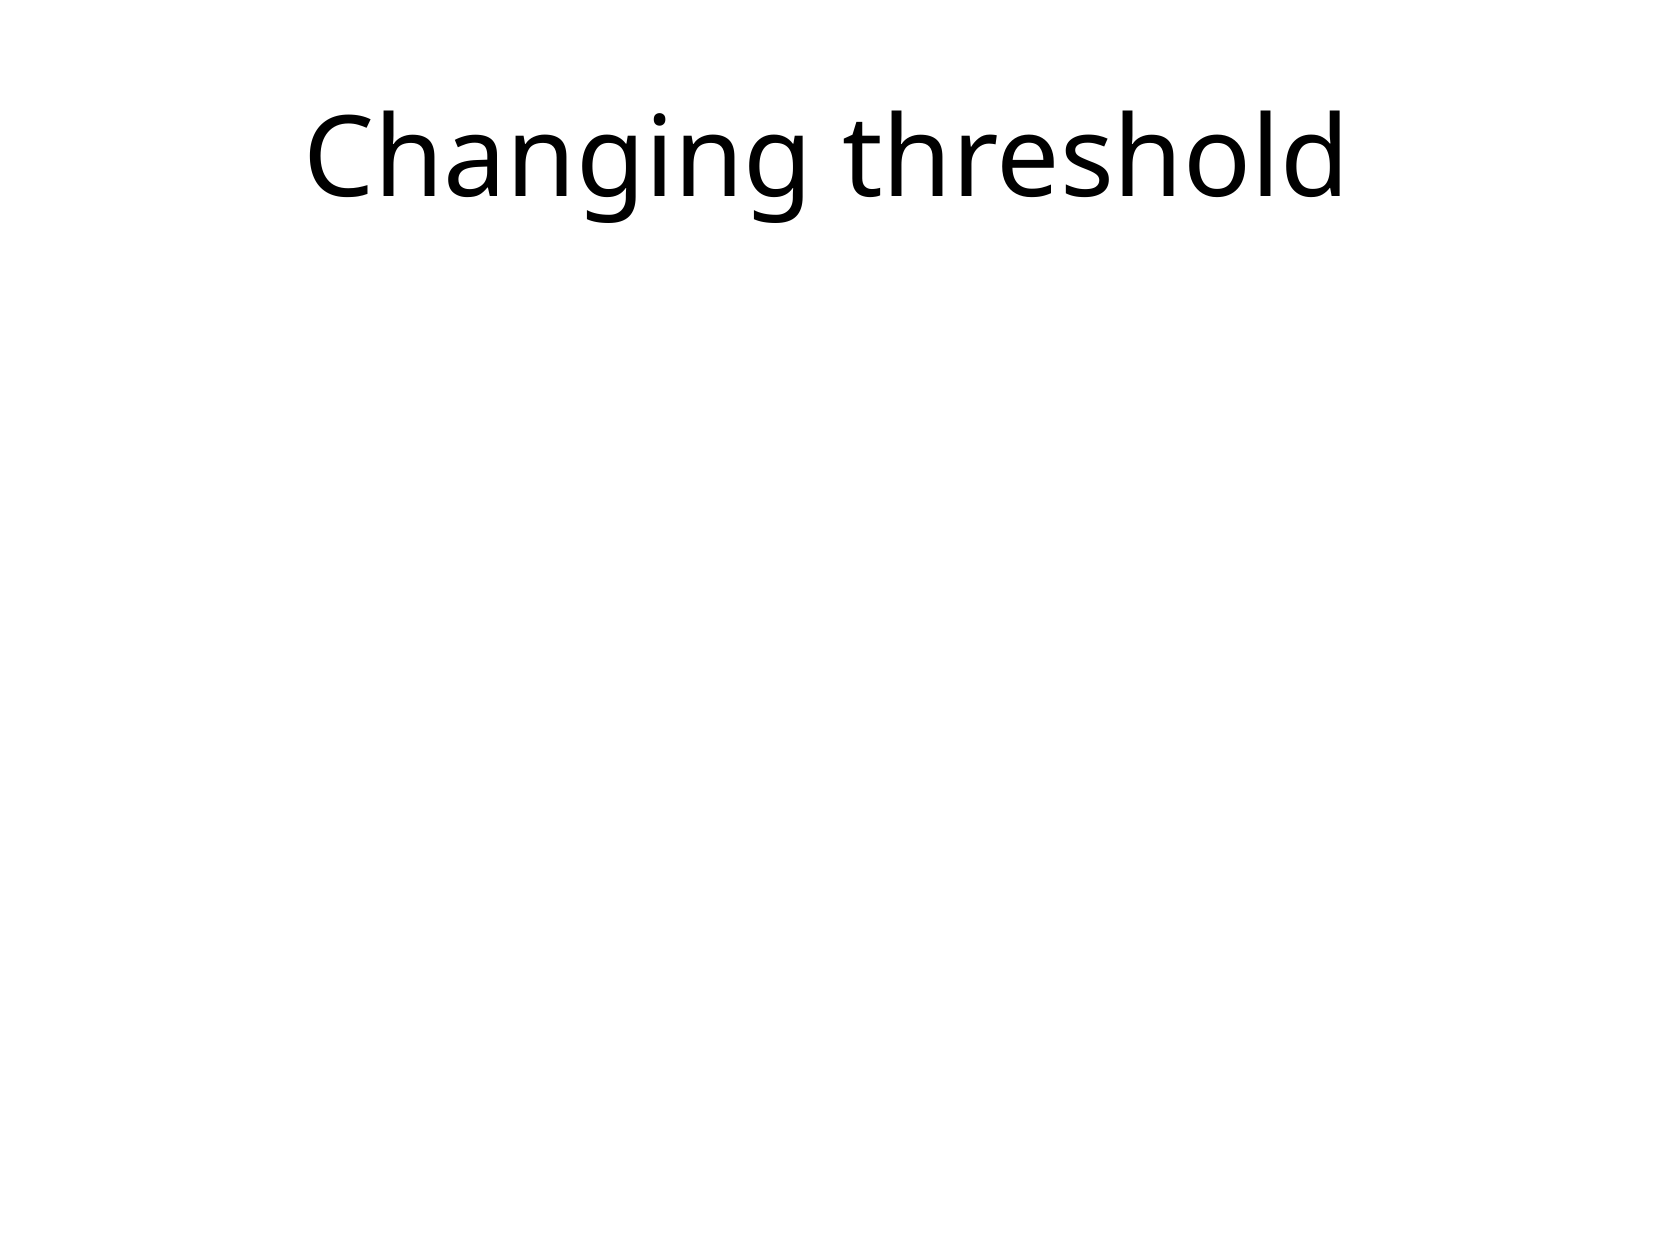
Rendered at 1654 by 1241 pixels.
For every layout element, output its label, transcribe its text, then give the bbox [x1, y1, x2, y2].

title Changing threshold [82, 49, 1571, 257]
